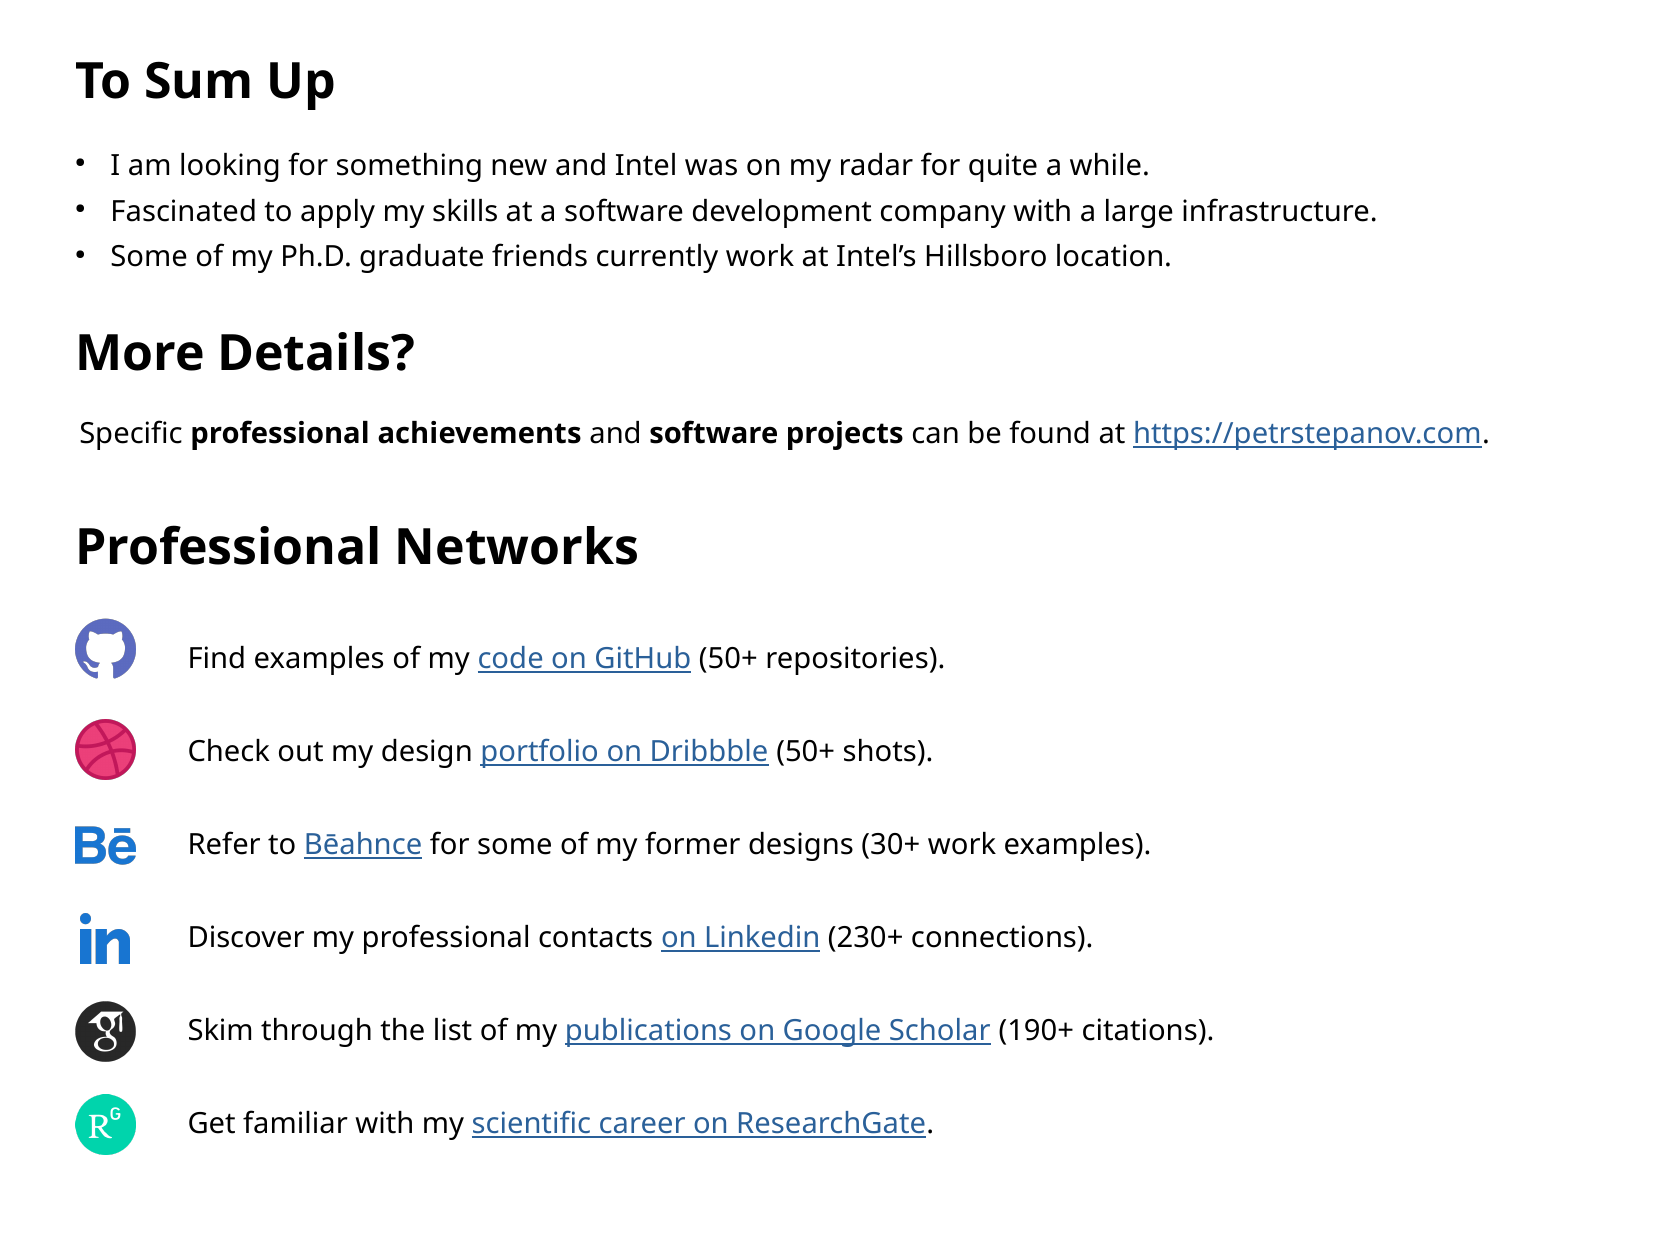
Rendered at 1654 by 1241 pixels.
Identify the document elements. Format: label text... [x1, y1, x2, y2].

picture [75, 1001, 136, 1062]
picture [80, 913, 130, 964]
text_box Professional Networks [75, 511, 1576, 586]
picture [75, 815, 136, 876]
text_box More Details? [75, 316, 1576, 391]
picture [75, 1094, 136, 1155]
text_box Find examples of my code on GitHub (50+ repositories). Check out my design portfolio on Dribbble (50+ shots). Refer to Bēahnce for some of my former designs (30+ work examples). Discover my professional contacts on Linkedin (230+ connections). Skim through the list of my publications on Google Scholar (190+ citations). Get familiar with my scientific career on ResearchGate. [187, 602, 1576, 1143]
picture [75, 618, 136, 679]
picture [75, 719, 136, 780]
text_box Specific professional achievements and software projects can be found at https://petrstepanov.com. [79, 412, 1576, 482]
text_box I am looking for something new and Intel was on my radar for quite a while. Fascinated to apply my skills at a software development company with a large infrastructure. Some of my Ph.D. graduate friends currently work at Intel’s Hillsboro location. [75, 138, 1588, 258]
text_box To Sum Up [75, 45, 1576, 120]
